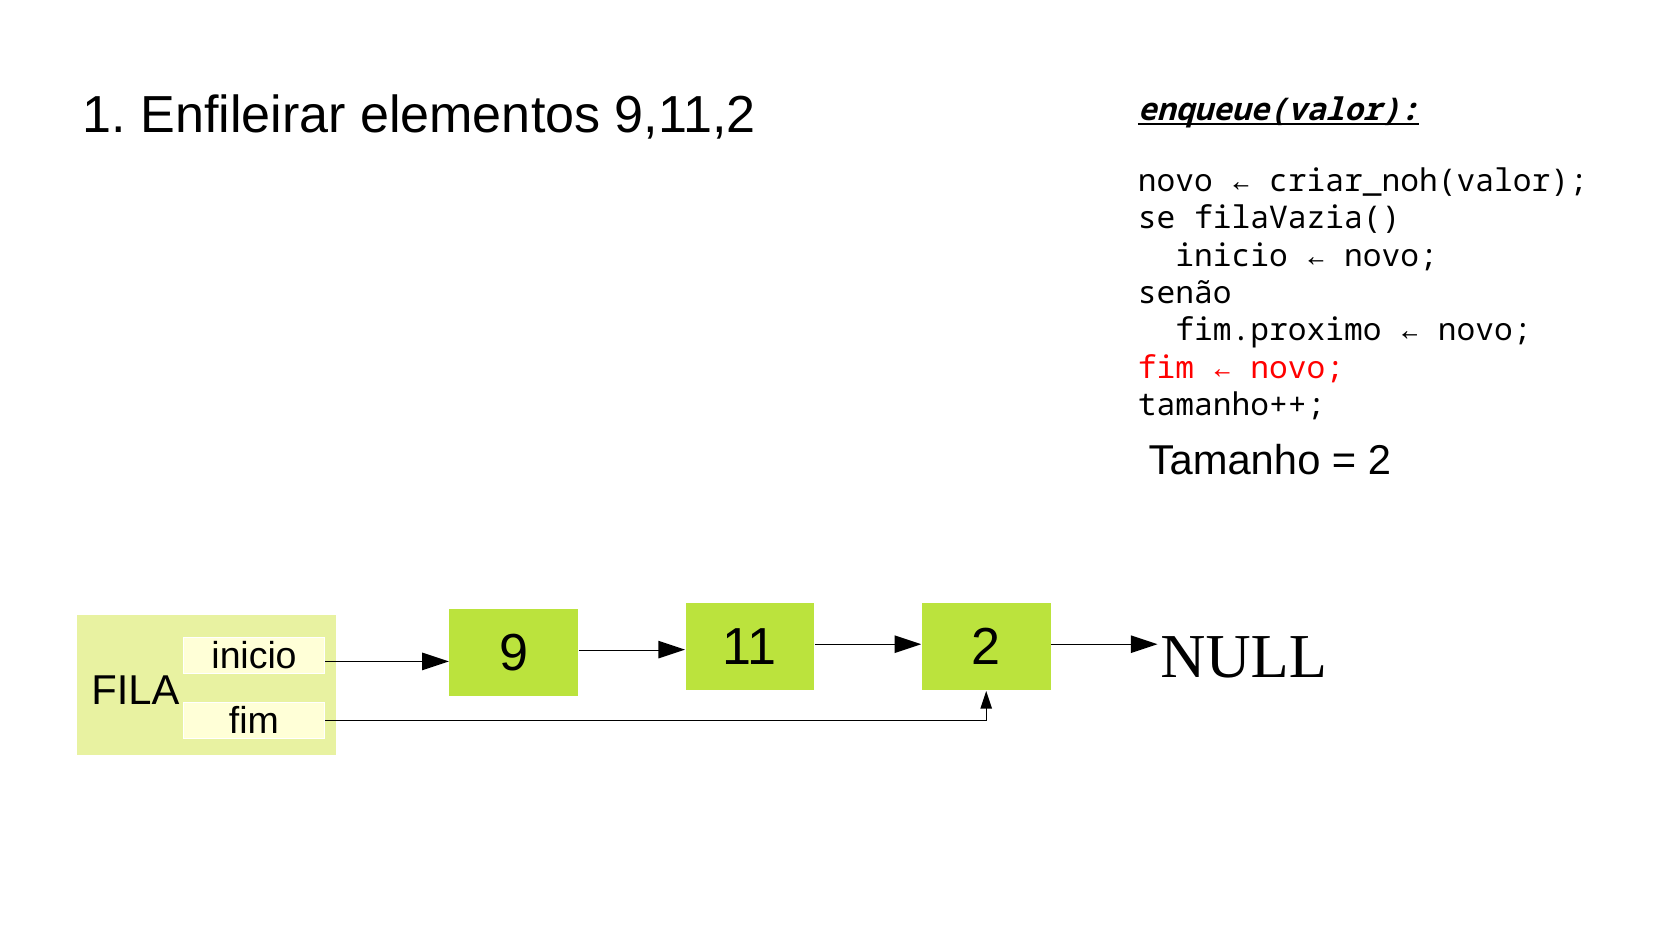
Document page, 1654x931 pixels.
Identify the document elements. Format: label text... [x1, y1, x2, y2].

text_box FILA [76, 659, 195, 721]
text_box [76, 721, 337, 756]
text_box [76, 614, 337, 661]
text_box 2 [921, 602, 1052, 691]
text_box [195, 662, 337, 720]
text_box 9 [448, 608, 579, 697]
text_box Tamanho = 2 [1133, 430, 1418, 491]
title 1. Enfileirar elementos 9,11,2 [82, 37, 1571, 193]
text_box 11 [685, 602, 815, 691]
text_box fim [183, 702, 325, 739]
text_box enqueue(valor): novo ← criar_noh(valor); se filaVazia() inicio ← novo; senão fim.proximo ← novo; fim ← novo; tamanho++; [1123, 81, 1613, 430]
text_box inicio [183, 637, 325, 674]
text_box NULL [1145, 614, 1347, 692]
